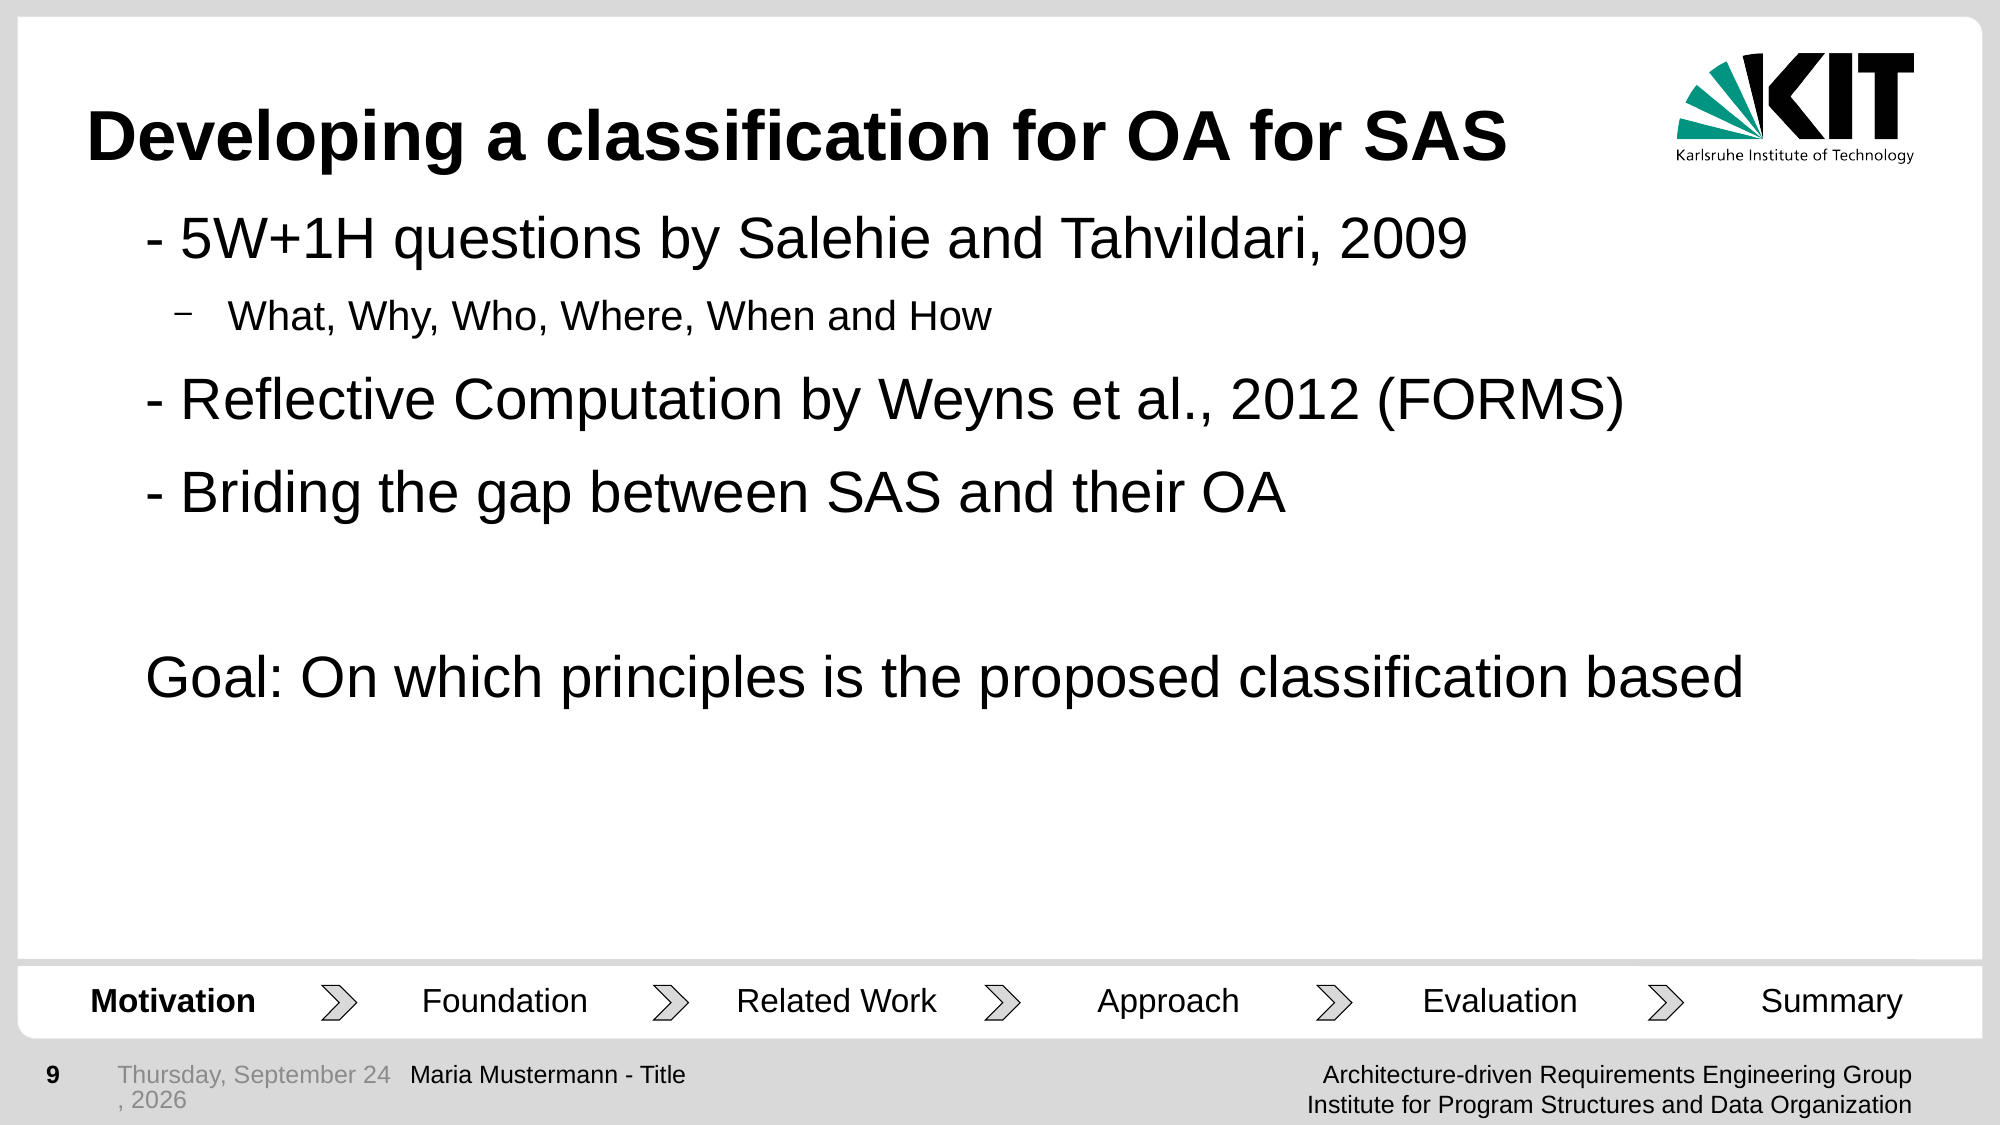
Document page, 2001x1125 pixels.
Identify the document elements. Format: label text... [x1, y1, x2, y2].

slide_number Friday, June 18, 2021 [118, 1058, 397, 1119]
picture [0, 0, 2000, 1125]
slide_number <number> [45, 1058, 118, 1119]
text_box [322, 985, 357, 1021]
text_box [653, 985, 689, 1021]
list - 5W+1H questions by Salehie and Tahvildari, 2009 What, Why, Who, Where, When and How - Reflective Computation by Weyns et al., 2012 (FORMS) - Briding the gap between SAS and their OA Goal: On which principles is the proposed classification based [86, 208, 1914, 947]
title Developing a classification for OA for SAS [86, 72, 1592, 176]
text_box Foundation [381, 971, 630, 1027]
text_box Approach [1082, 971, 1255, 1027]
text_box Related Work [721, 971, 953, 1027]
text_box Motivation [49, 971, 298, 1027]
text_box [1317, 985, 1352, 1021]
text_box Evaluation [1407, 971, 1594, 1027]
text_box [1648, 985, 1684, 1021]
text_box [985, 985, 1021, 1021]
text_box Summary [1708, 971, 1957, 1027]
